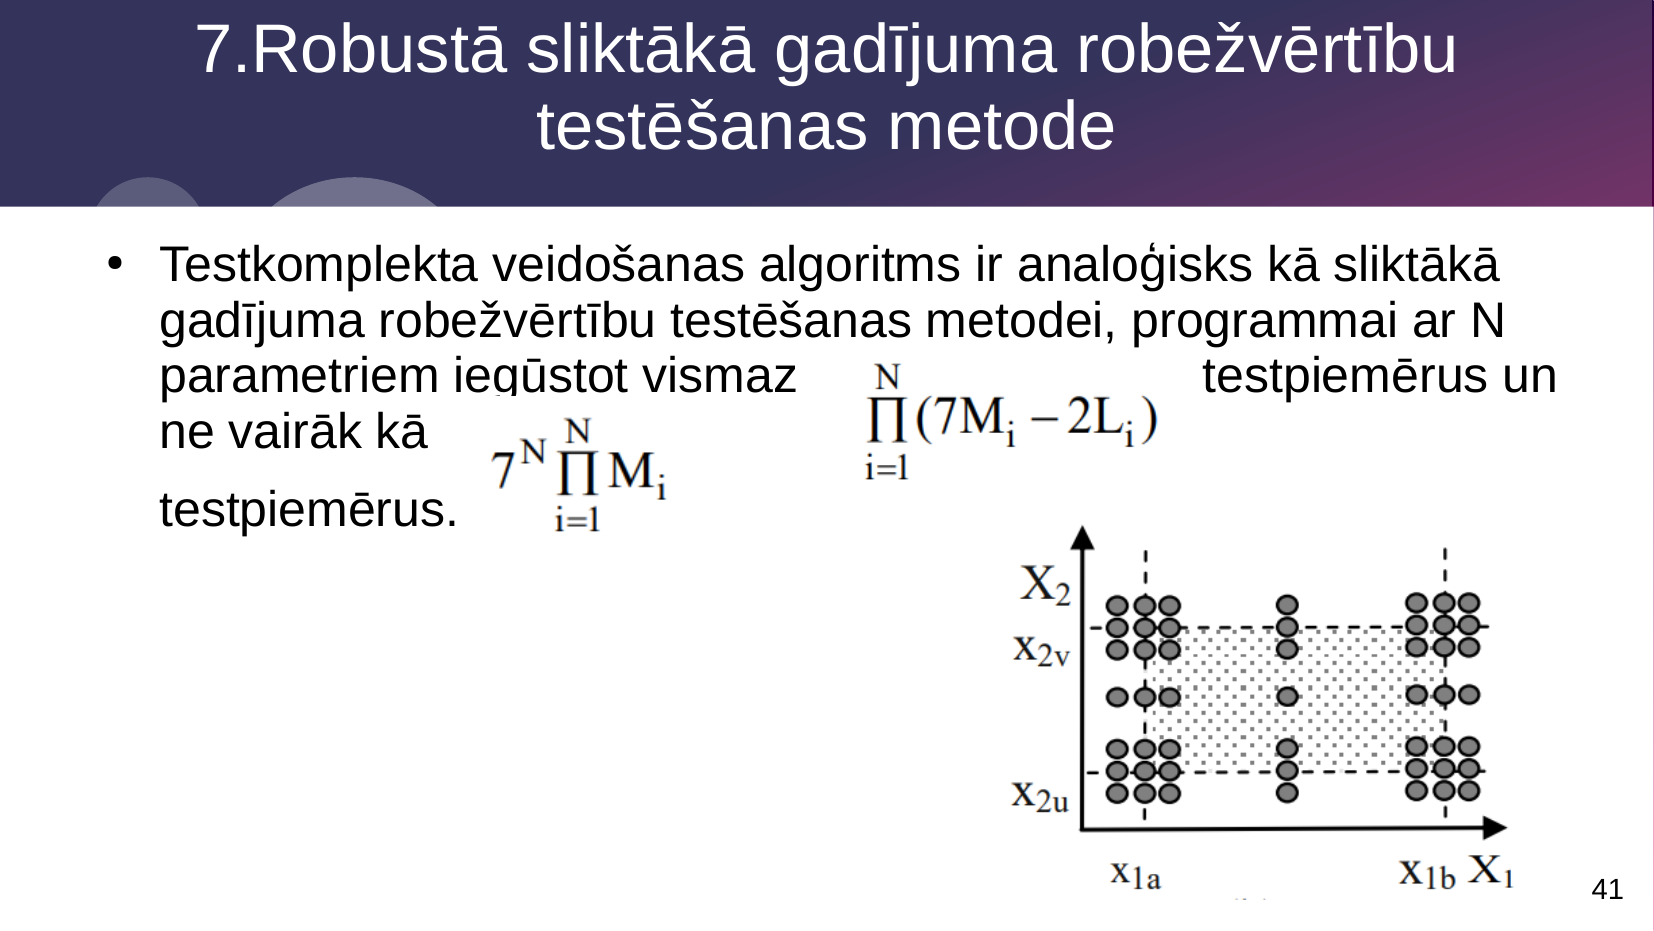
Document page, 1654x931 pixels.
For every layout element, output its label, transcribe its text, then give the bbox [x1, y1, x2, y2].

picture [862, 354, 1538, 901]
picture [487, 396, 688, 563]
title 7.Robustā sliktākā gadījuma robežvērtību testēšanas metode [88, 10, 1565, 236]
list Testkomplekta veidošanas algoritms ir analoģisks kā sliktākā gadījuma robežvērtību testēšanas metodei, programmai ar N parametriem iegūstot vismaz testpiemērus un ne vairāk kā testpiemērus. [88, 236, 1565, 827]
